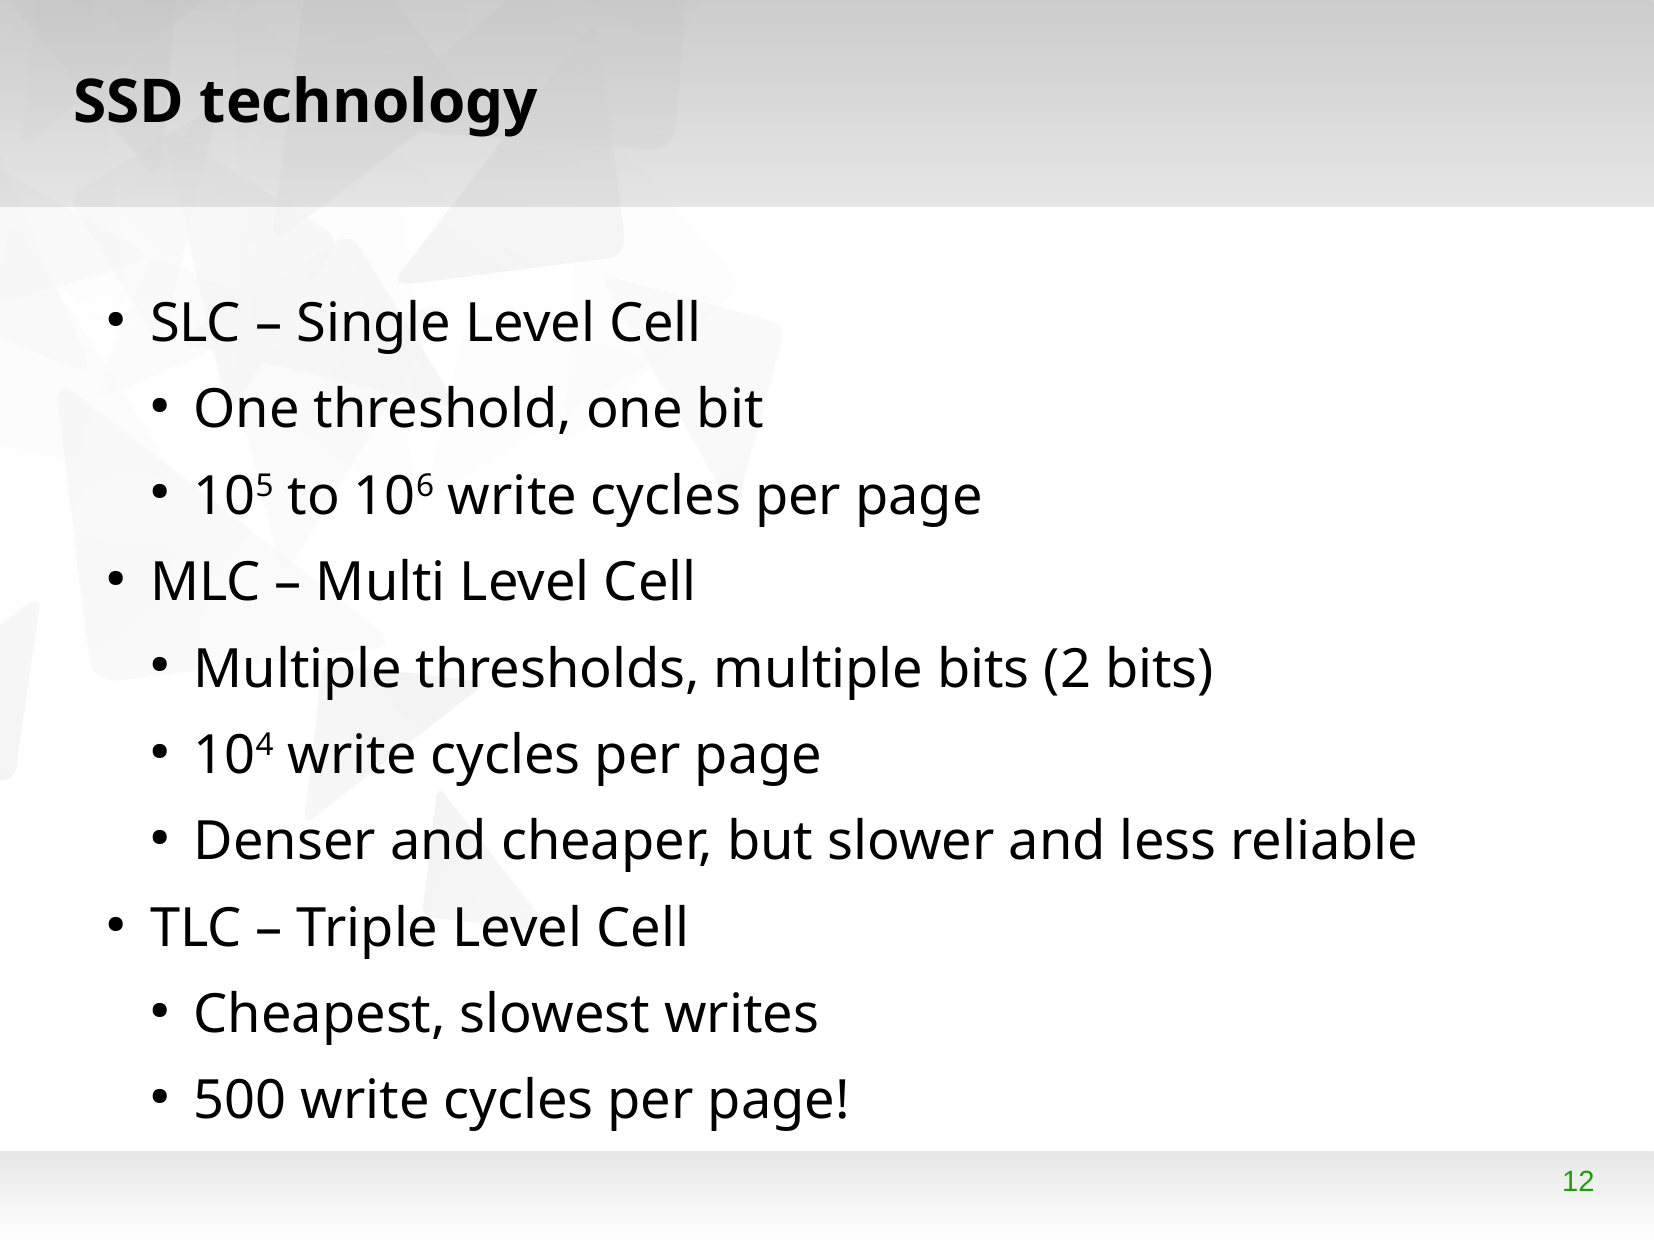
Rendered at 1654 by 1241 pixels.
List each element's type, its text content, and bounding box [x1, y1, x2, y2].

title SSD technology [4, 0, 1351, 155]
list SLC – Single Level Cell One threshold, one bit 105 to 106 write cycles per page MLC – Multi Level Cell Multiple thresholds, multiple bits (2 bits) 104 write cycles per page Denser and cheaper, but slower and less reliable TLC – Triple Level Cell Cheapest, slowest writes 500 write cycles per page! [106, 283, 1619, 1058]
picture [0, 0, 783, 931]
